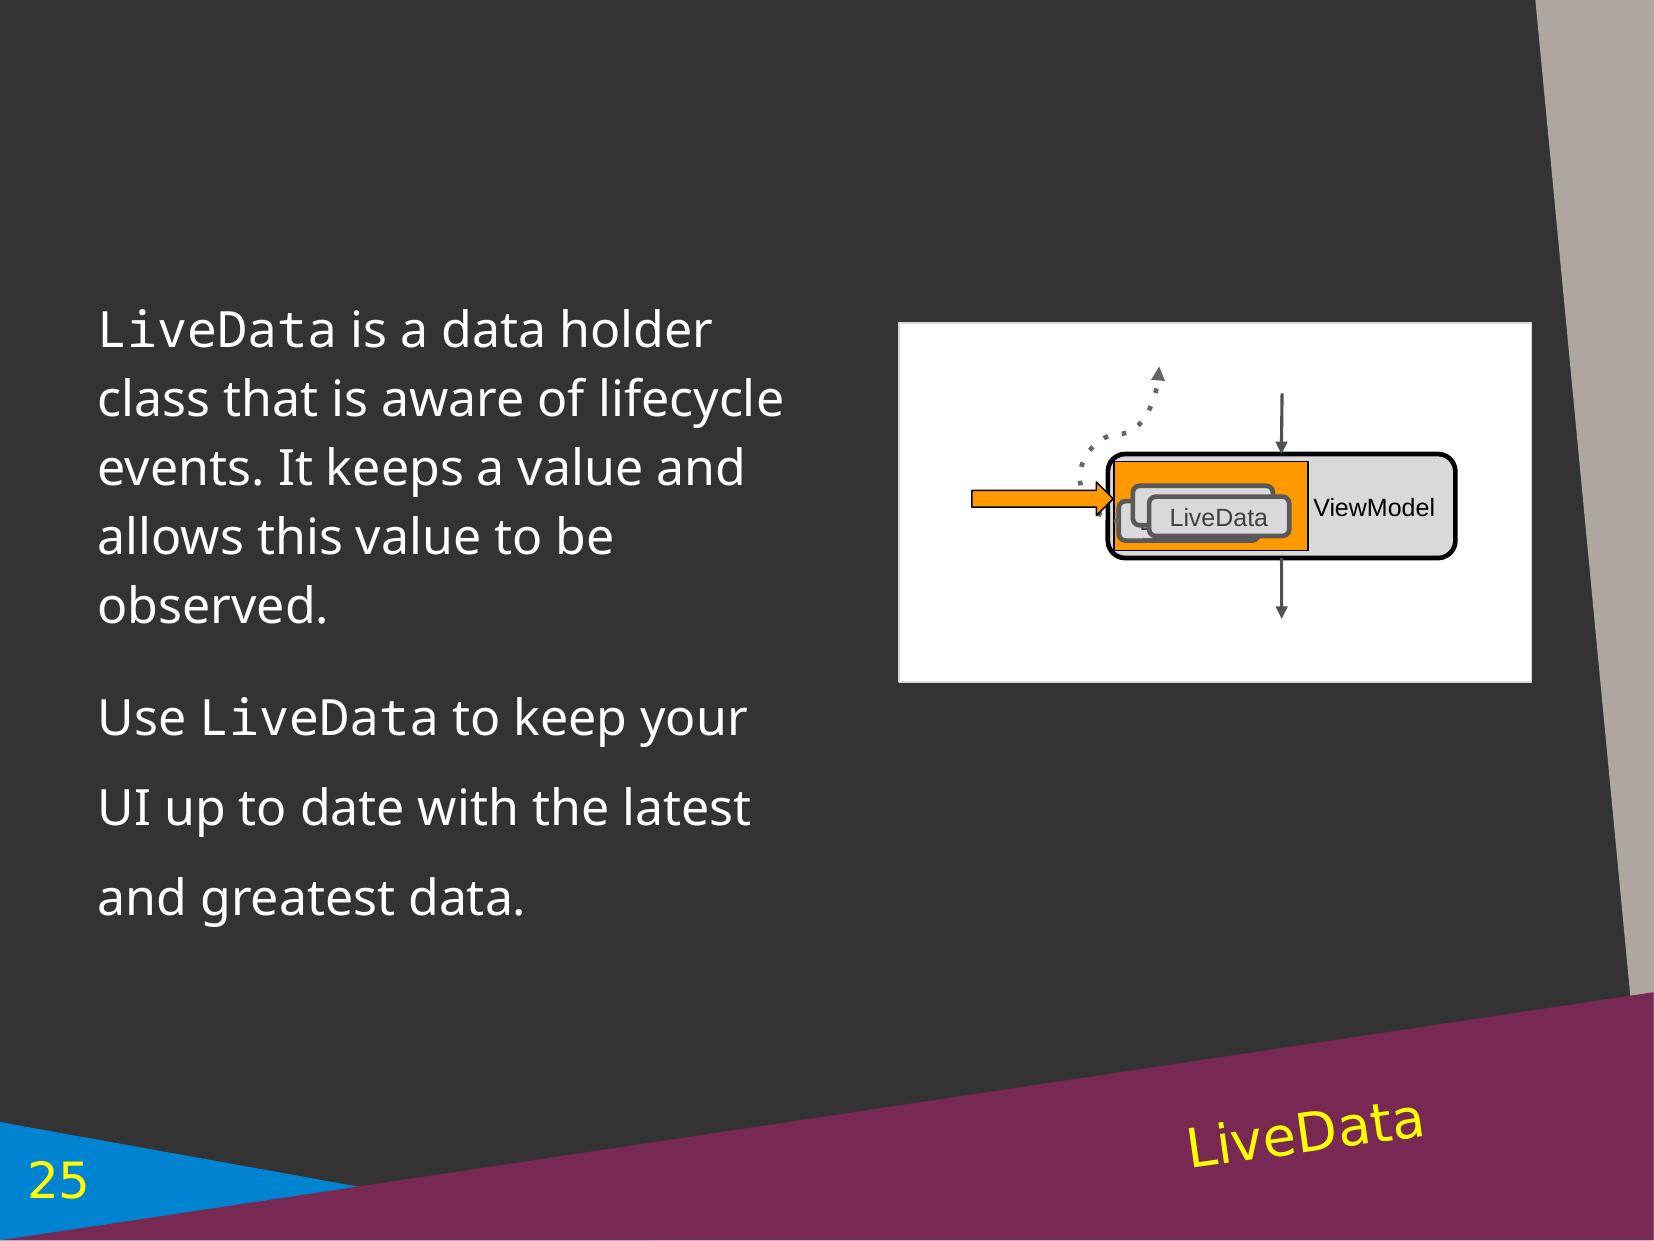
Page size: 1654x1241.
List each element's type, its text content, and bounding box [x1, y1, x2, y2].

text_box ViewModel [1107, 453, 1456, 559]
list LiveData is a data holder class that is aware of lifecycle events. It keeps a value and allows this value to be observed. [82, 273, 835, 566]
text_box LiveData [1132, 485, 1273, 526]
text_box LiveData [1149, 496, 1290, 537]
text_box LiveData [1118, 501, 1259, 541]
text_box [898, 322, 1532, 682]
title LiveData [956, 995, 1654, 1241]
list Use LiveData to keep your UI up to date with the latest and greatest data. [82, 640, 810, 886]
